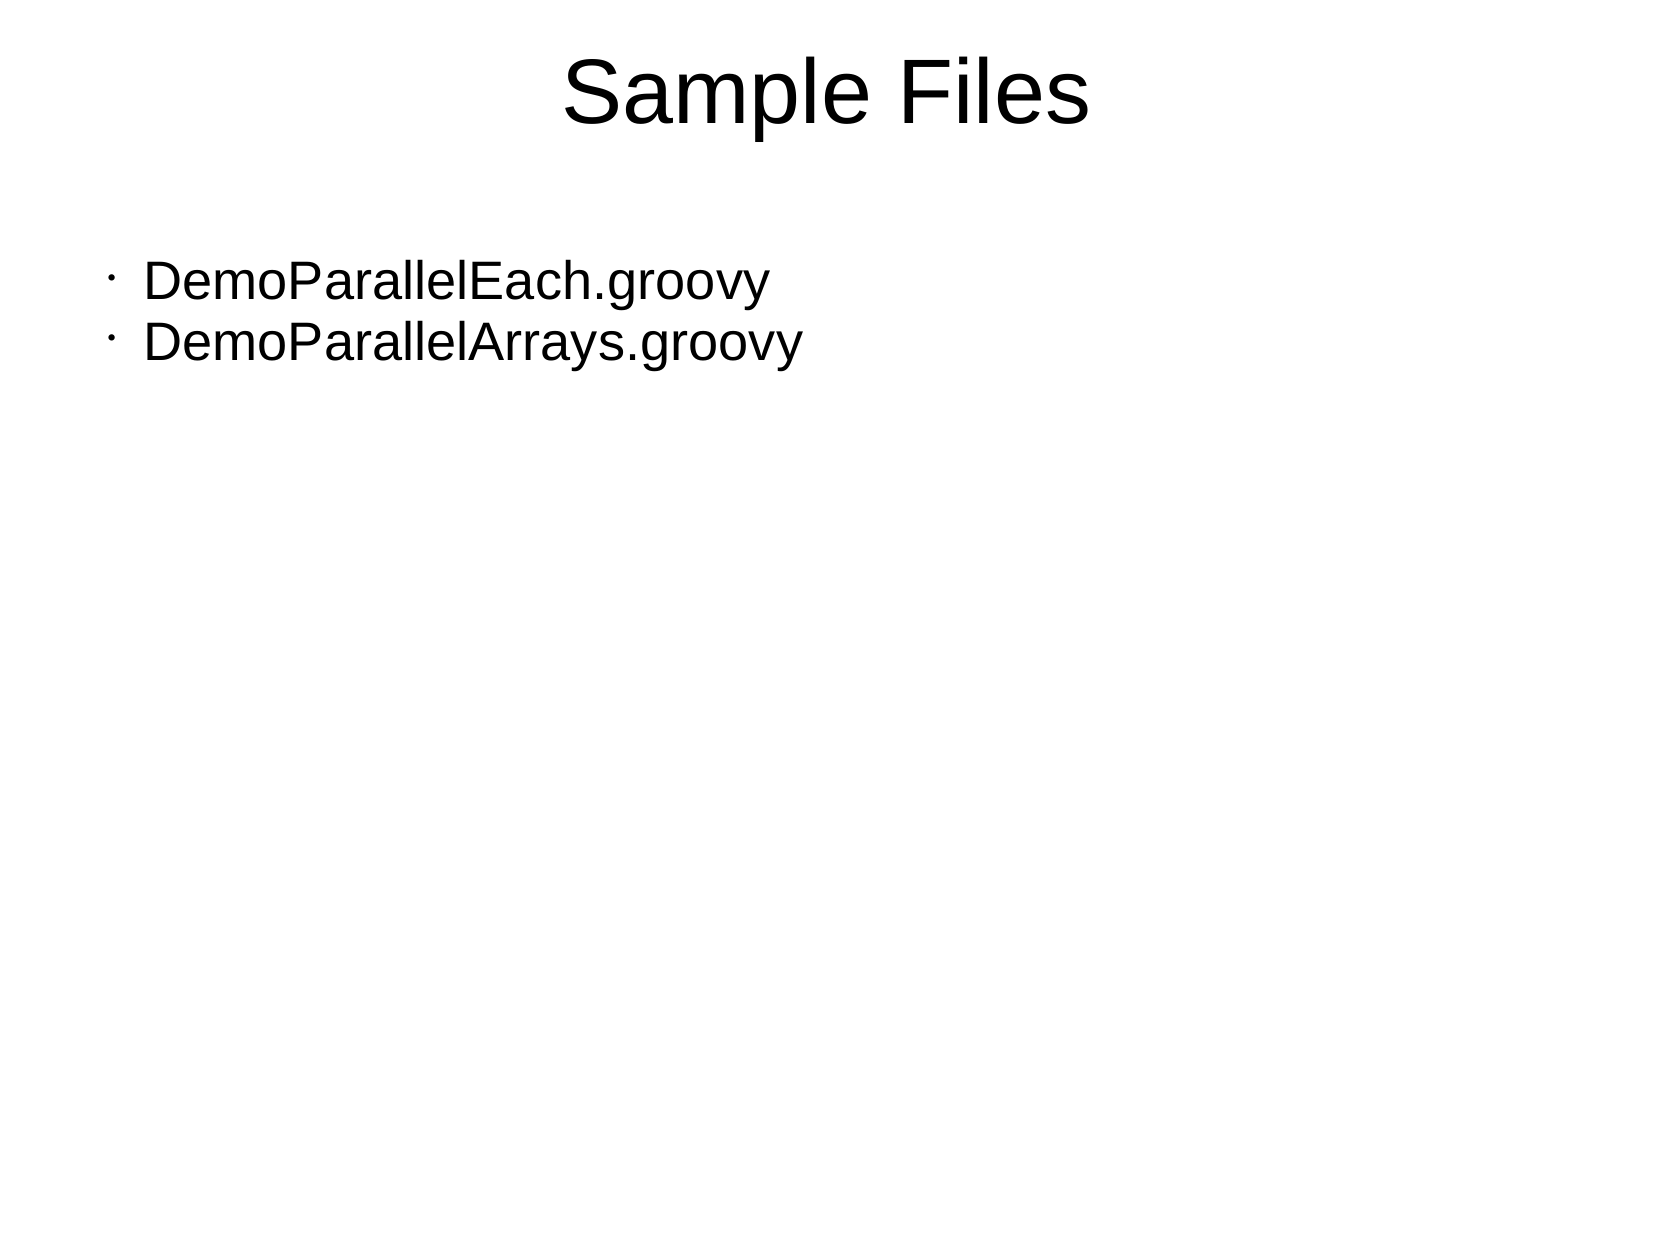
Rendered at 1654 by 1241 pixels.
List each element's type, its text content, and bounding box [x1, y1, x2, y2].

title Sample Files [82, 40, 1571, 144]
text_box DemoParallelEach.groovy DemoParallelArrays.groovy [90, 240, 1546, 382]
